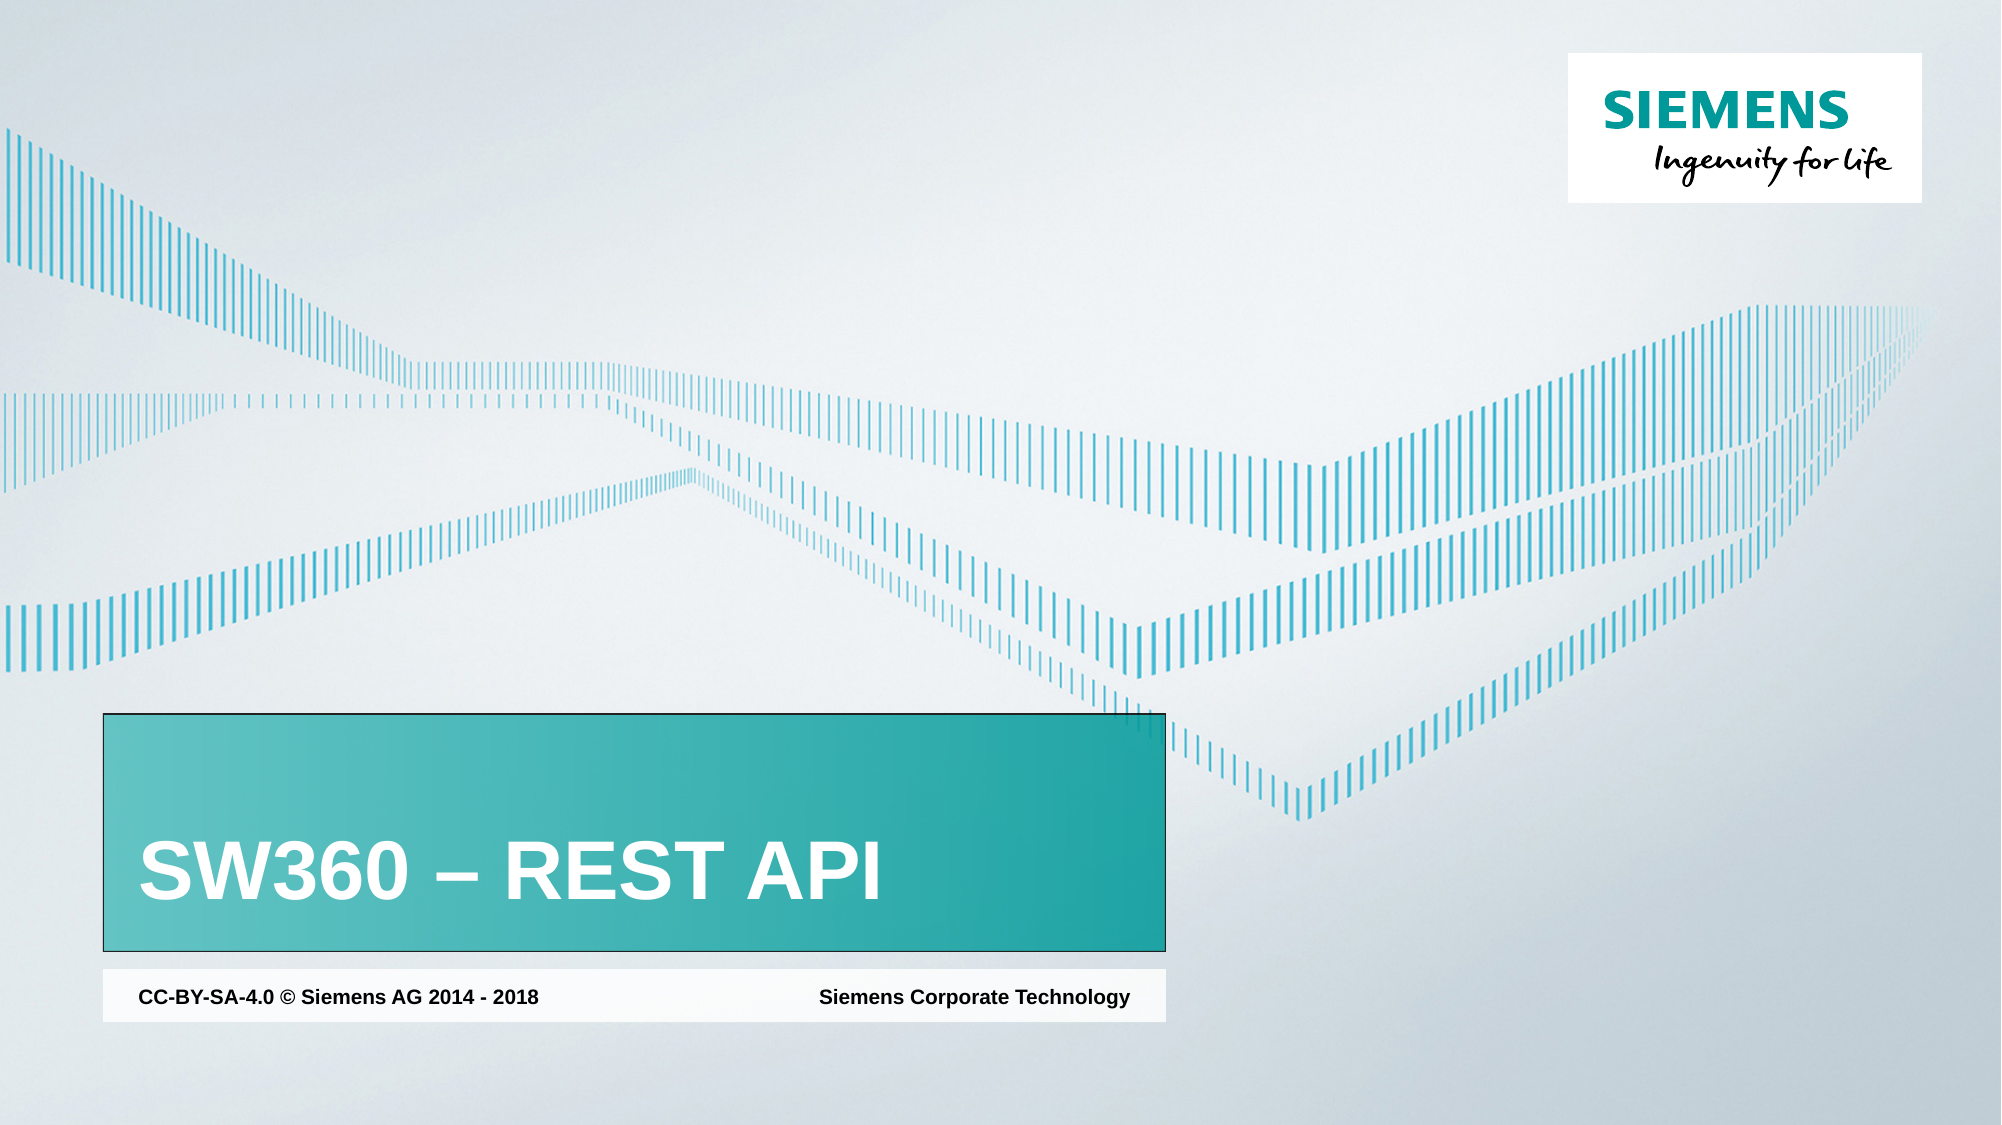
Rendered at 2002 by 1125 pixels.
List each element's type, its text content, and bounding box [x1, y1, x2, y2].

list CC-BY-SA-4.0 © Siemens AG 2014 - 2018 [102, 969, 641, 1023]
picture [0, 0, 2001, 1125]
list Siemens Corporate Technology [641, 969, 1166, 1023]
title SW360 – REST API [102, 713, 1166, 952]
